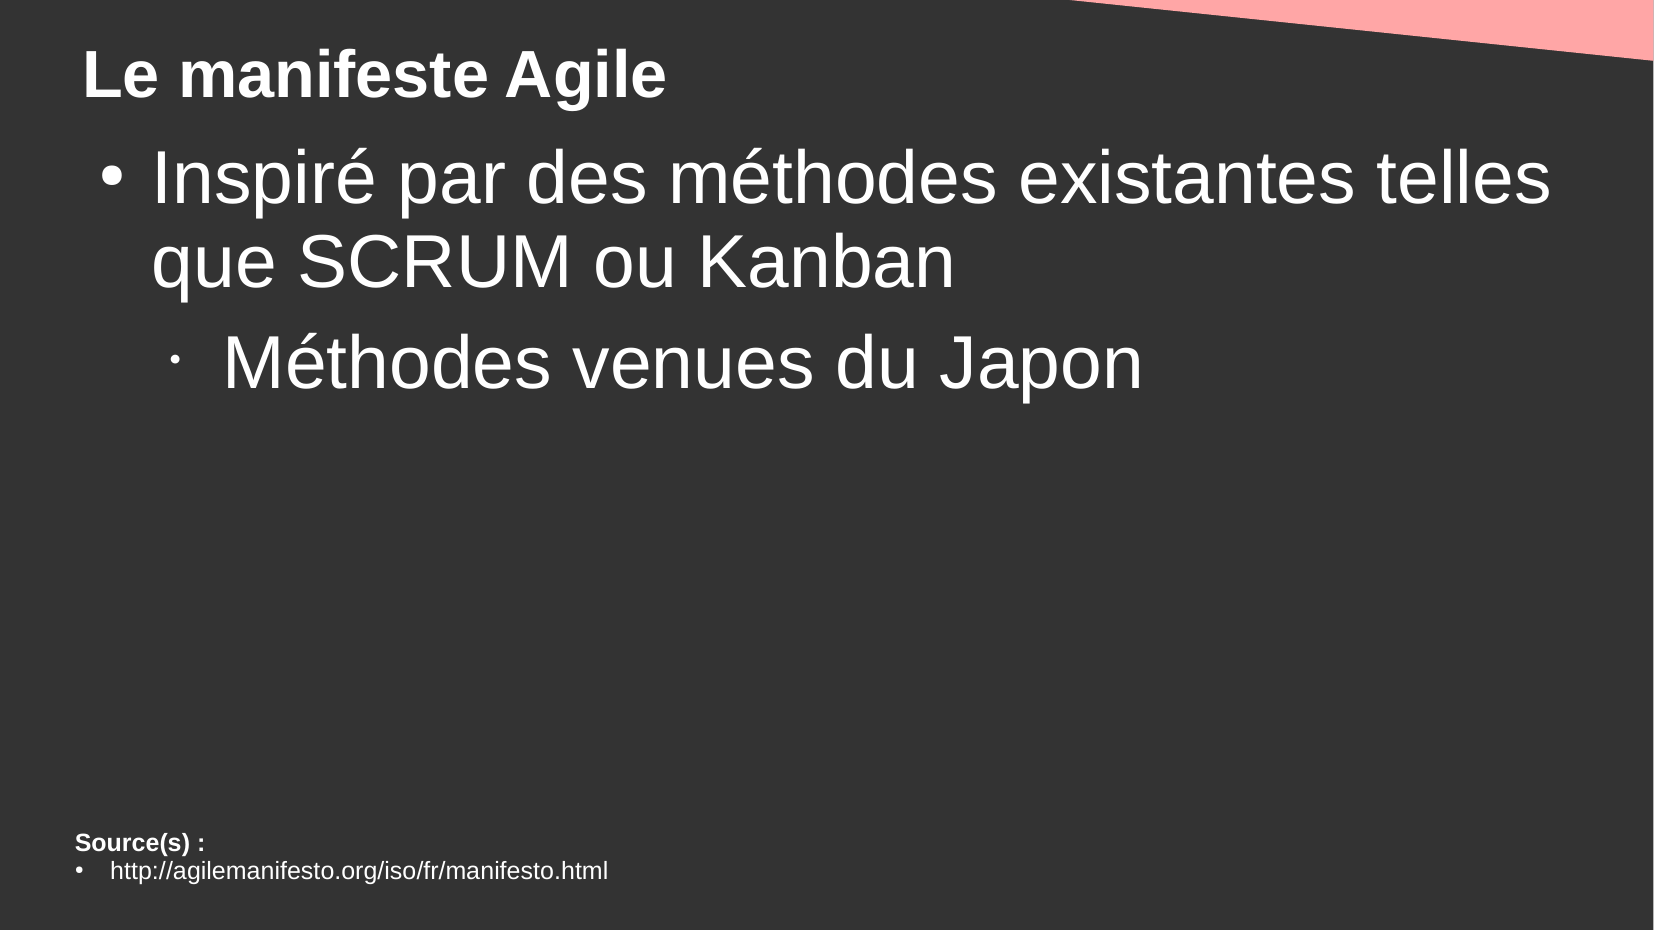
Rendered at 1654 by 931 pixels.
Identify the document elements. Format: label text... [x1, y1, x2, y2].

title Le manifeste Agile [82, 37, 1571, 122]
list Inspiré par des méthodes existantes telles que SCRUM ou Kanban Méthodes venues du Japon [80, 135, 1620, 777]
text_box Source(s) : http://agilemanifesto.org/iso/fr/manifesto.html [59, 821, 1546, 920]
text_box [1069, 0, 1654, 61]
